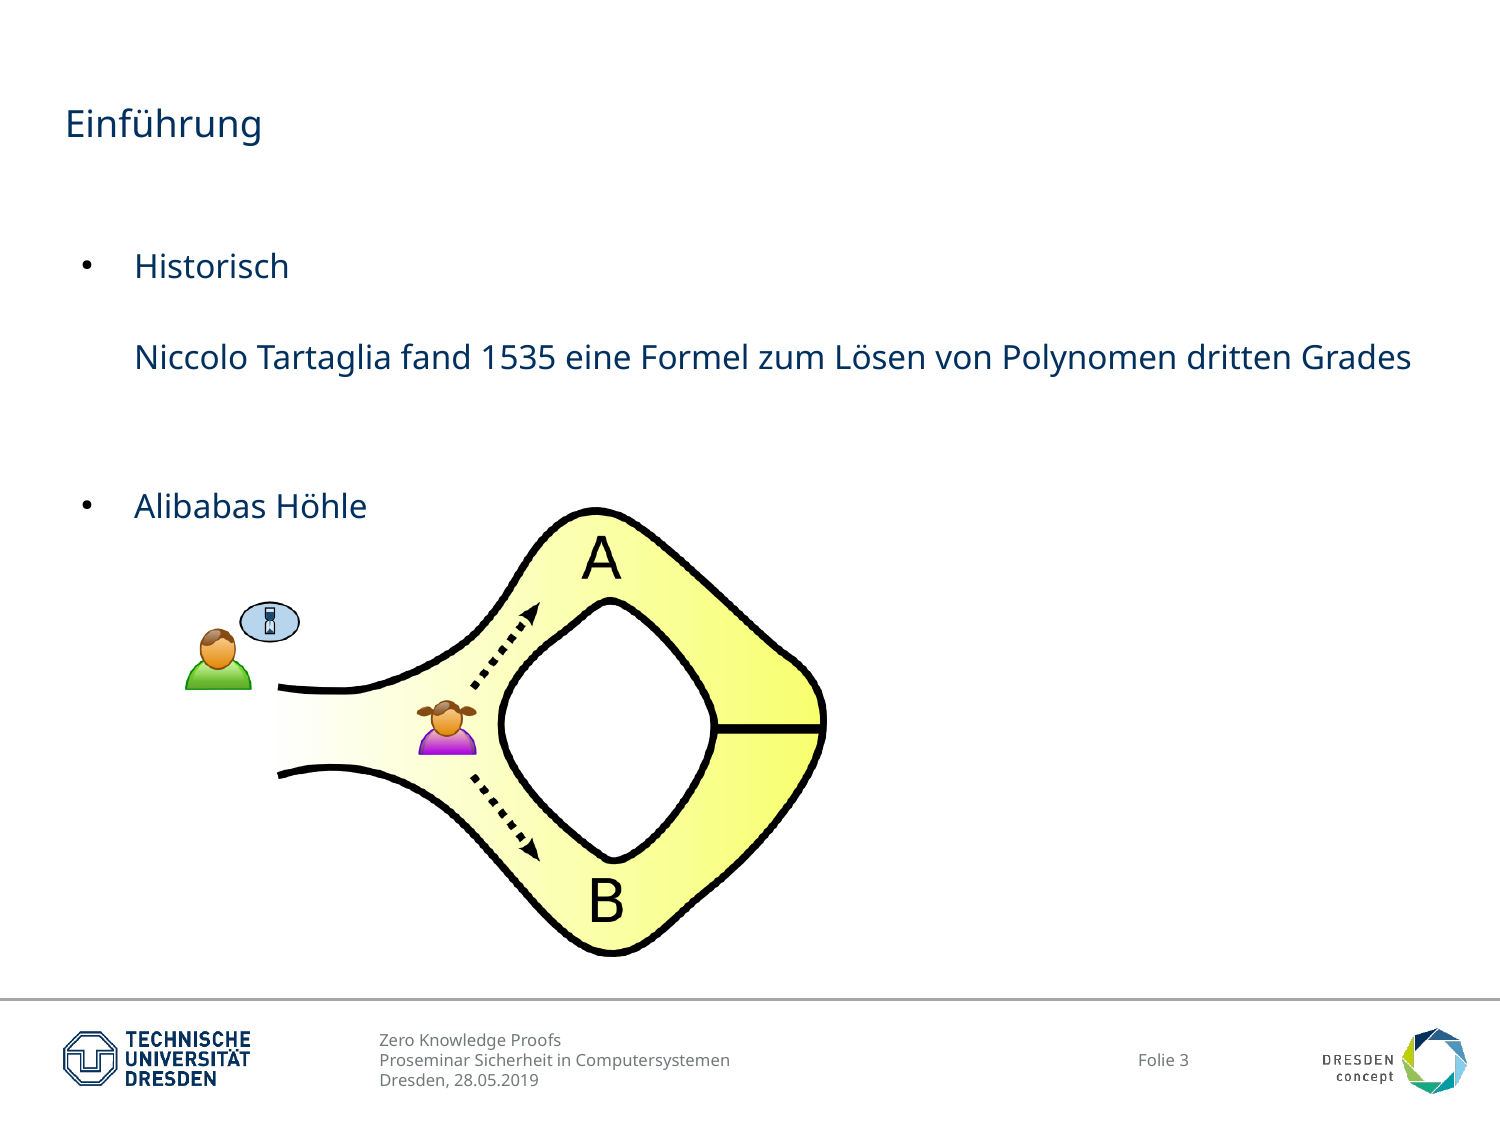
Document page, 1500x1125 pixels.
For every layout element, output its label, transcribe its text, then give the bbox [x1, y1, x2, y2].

picture [1323, 1028, 1467, 1094]
title Einführung [64, 56, 1437, 190]
picture [185, 507, 827, 957]
list Historisch Niccolo Tartaglia fand 1535 eine Formel zum Lösen von Polynomen dritten Grades Alibabas Höhle [63, 243, 1437, 941]
picture [63, 1031, 250, 1086]
